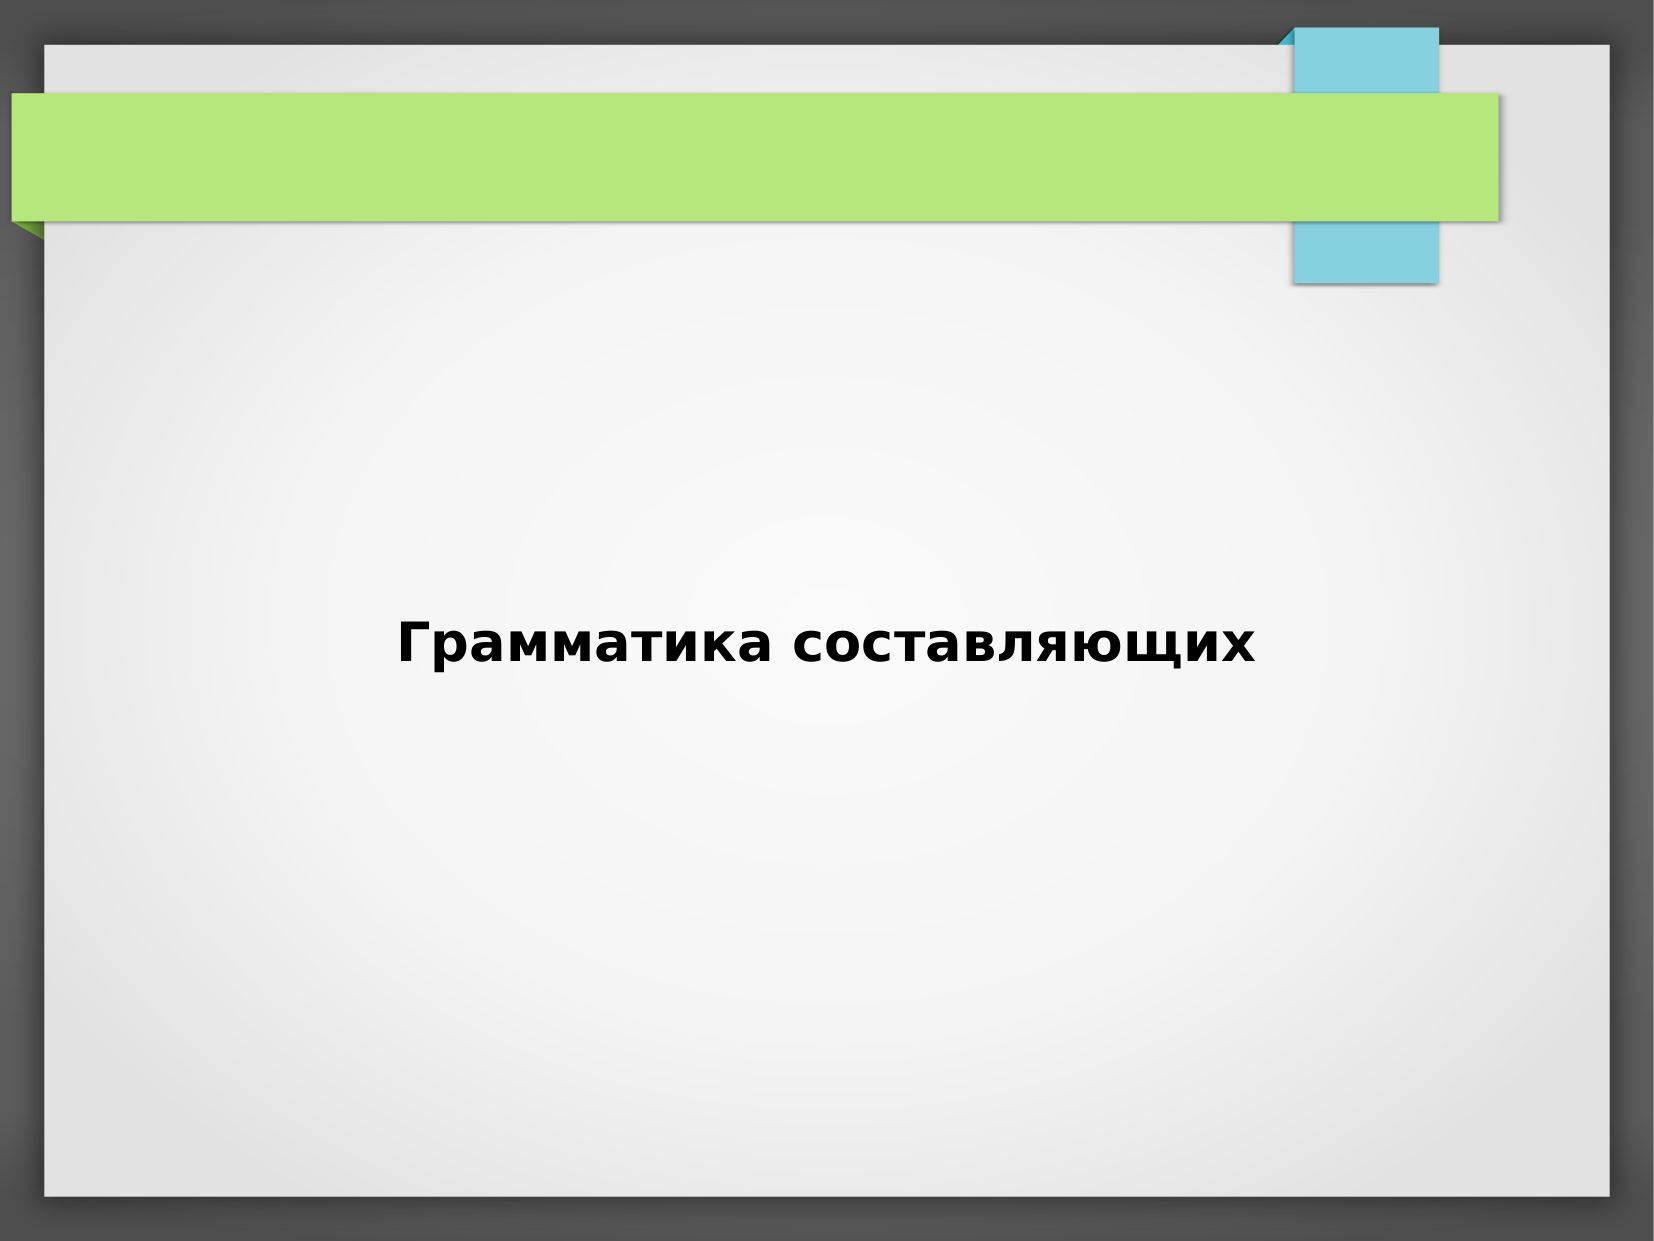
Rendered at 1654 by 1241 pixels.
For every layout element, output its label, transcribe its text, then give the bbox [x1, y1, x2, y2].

picture [0, 0, 1654, 1241]
subtitle Грамматика составляющих [82, 290, 1571, 1010]
